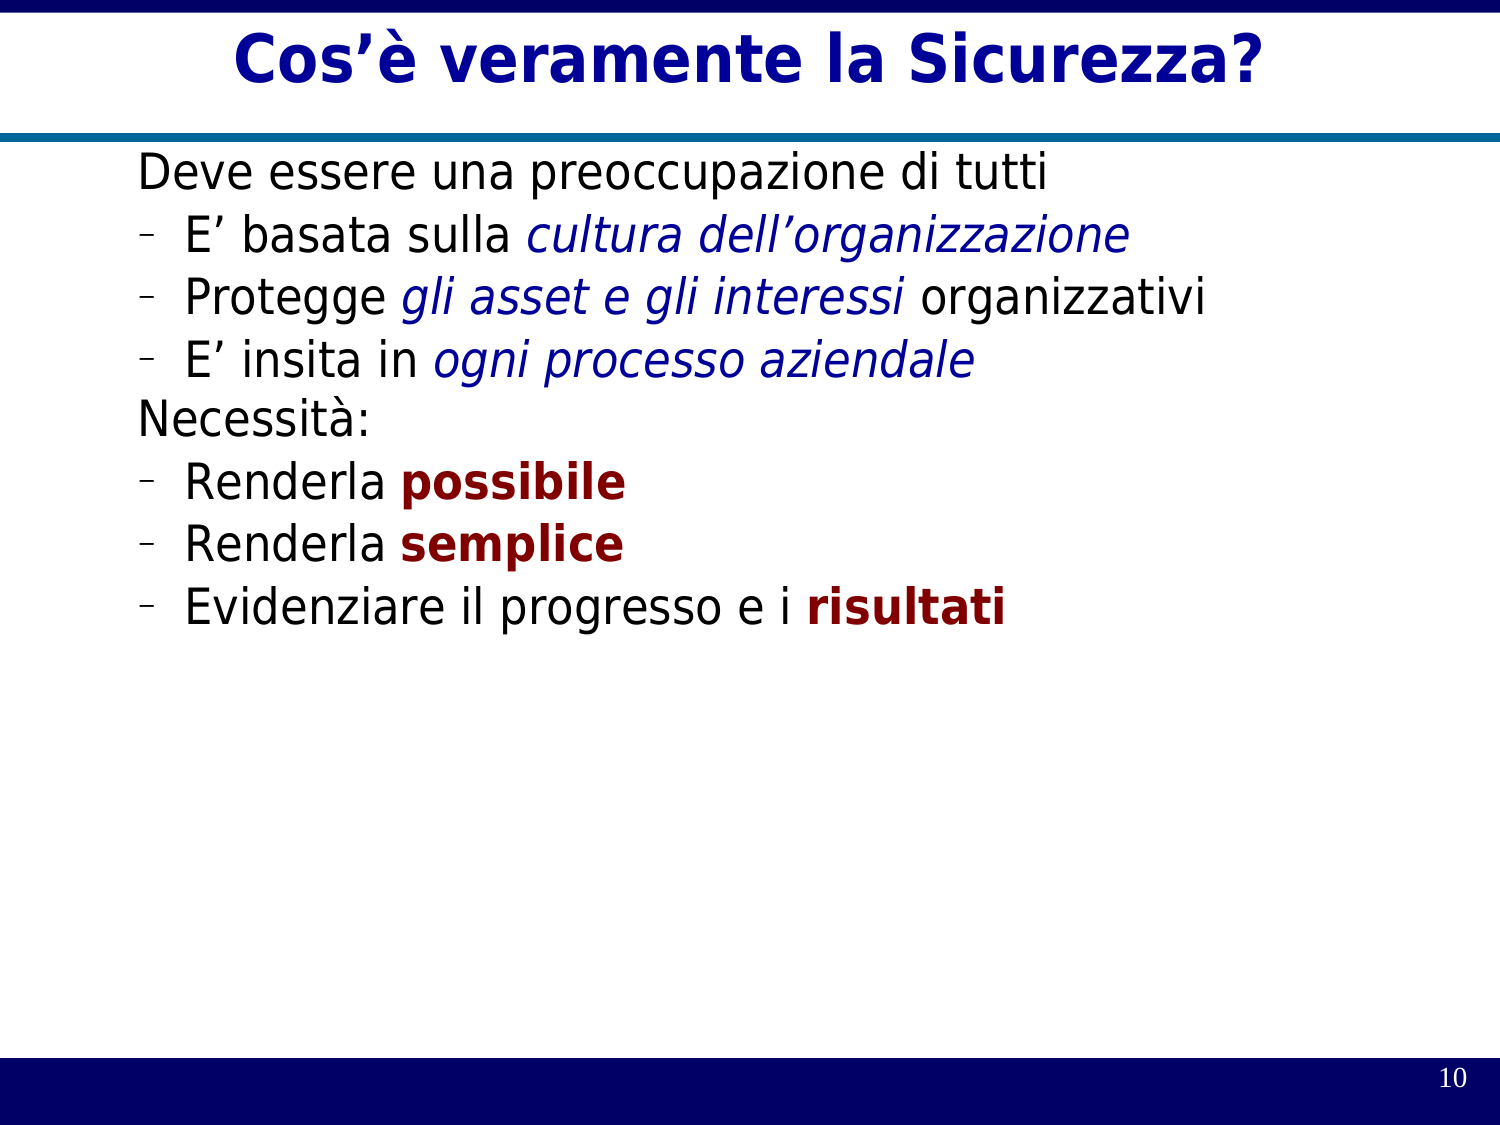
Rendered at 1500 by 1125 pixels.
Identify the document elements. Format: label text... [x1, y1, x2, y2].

list Deve essere una preoccupazione di tutti E’ basata sulla cultura dell’organizzazione Protegge gli asset e gli interessi organizzativi E’ insita in ogni processo aziendale Necessità: Renderla possibile Renderla semplice Evidenziare il progresso e i risultati [62, 150, 1438, 803]
title Cos’è veramente la Sicurezza? [62, 0, 1438, 126]
